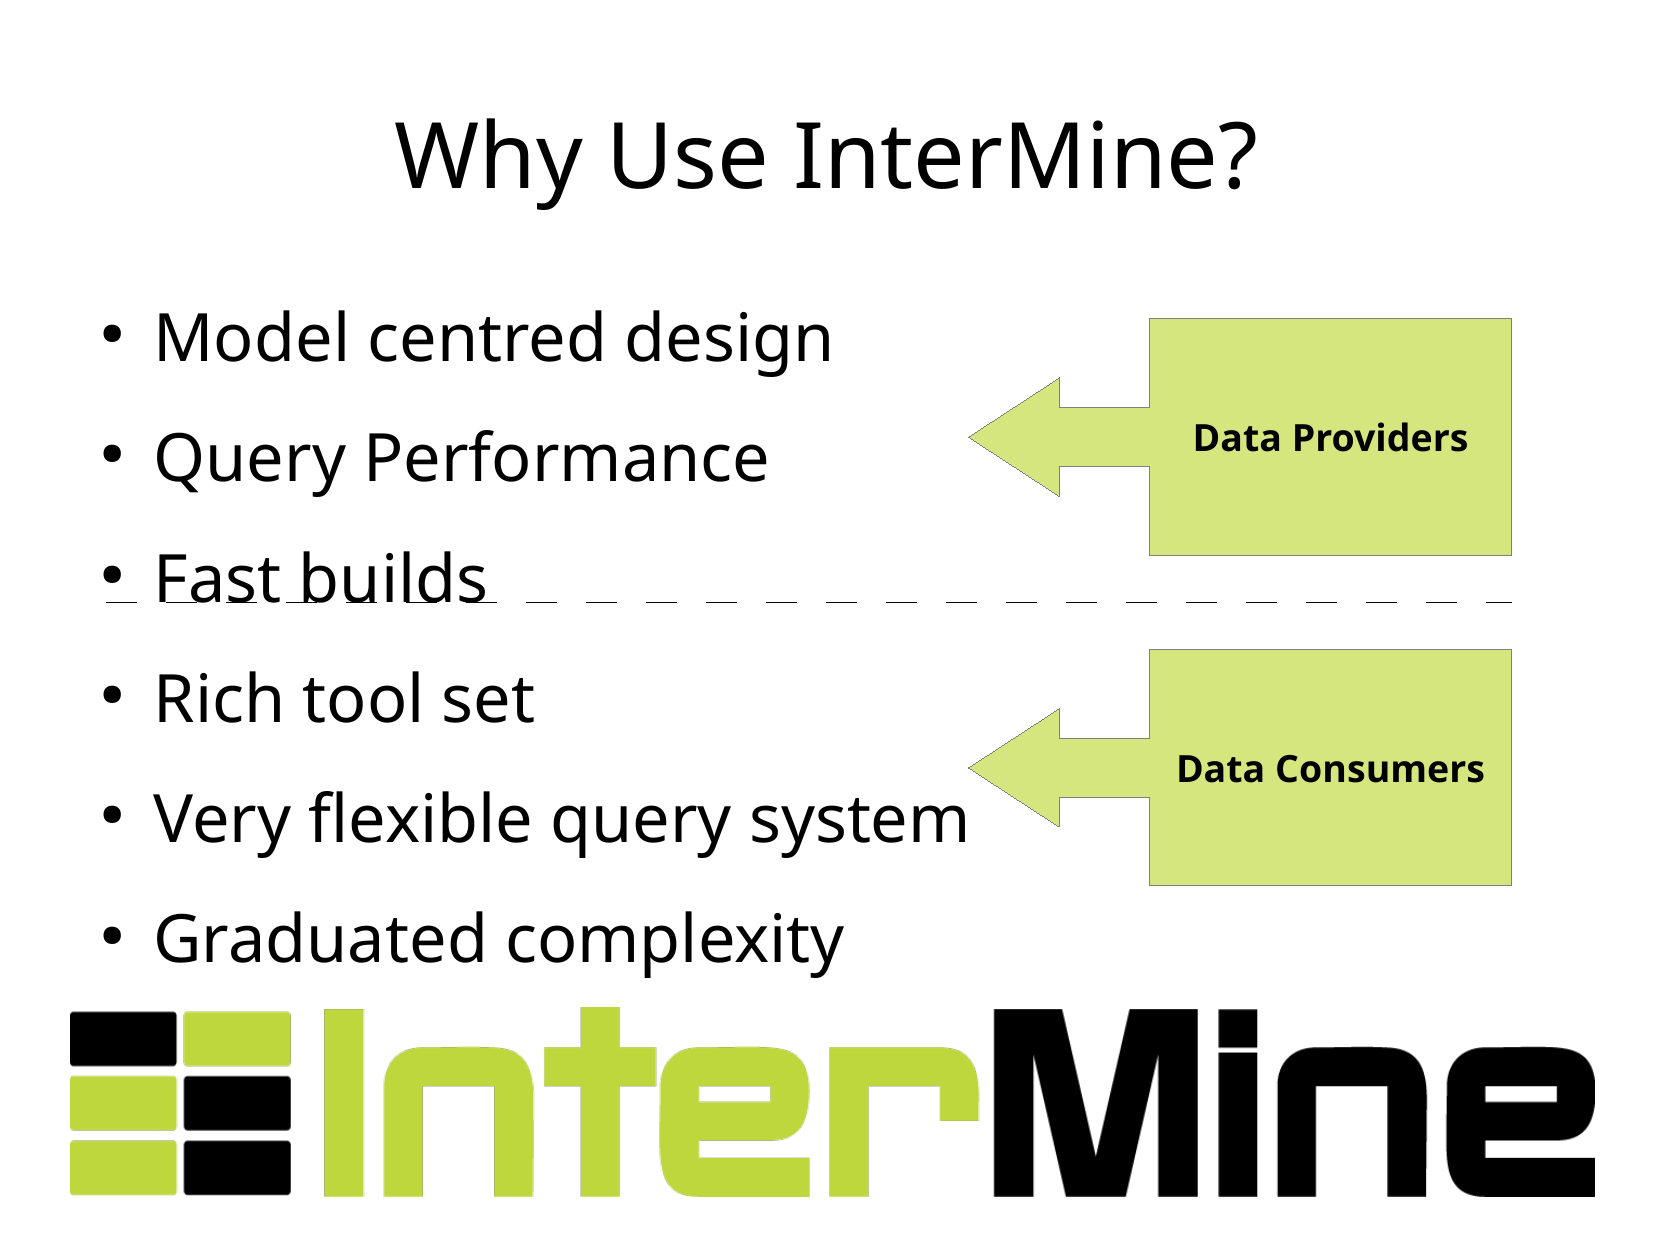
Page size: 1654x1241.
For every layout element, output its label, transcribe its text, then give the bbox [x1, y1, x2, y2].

title Why Use InterMine? [82, 49, 1571, 257]
picture [70, 1007, 1595, 1197]
text_box Data Providers [968, 318, 1512, 556]
text_box Data Consumers [968, 649, 1512, 886]
list Model centred design Query Performance Fast builds Rich tool set Very flexible query system Graduated complexity [82, 290, 1538, 1010]
